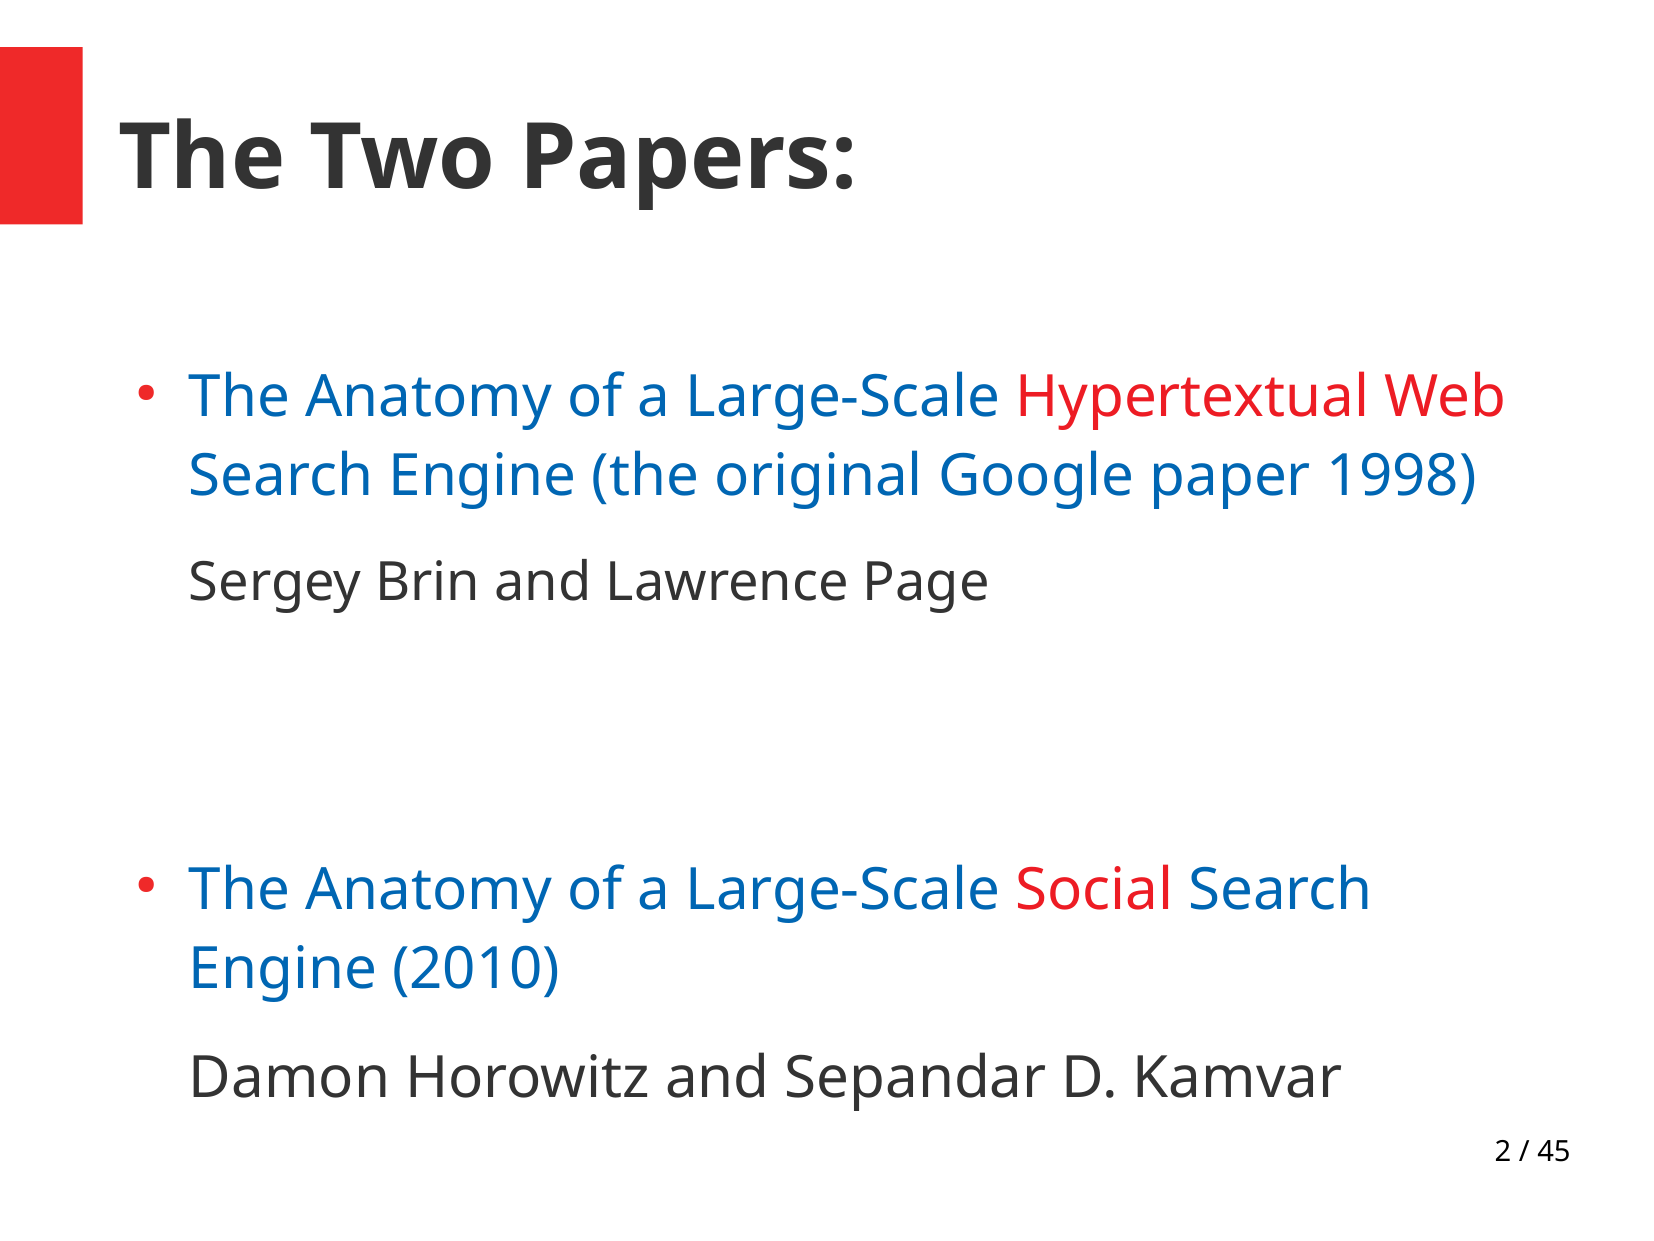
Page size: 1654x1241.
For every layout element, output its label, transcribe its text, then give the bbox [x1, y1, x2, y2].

list The Anatomy of a Large-Scale Hypertextual Web Search Engine (the original Google paper 1998) Sergey Brin and Lawrence Page The Anatomy of a Large-Scale Social Search Engine (2010) Damon Horowitz and Sepandar D. Kamvar [118, 354, 1536, 1074]
title The Two Papers: [118, 49, 1571, 257]
